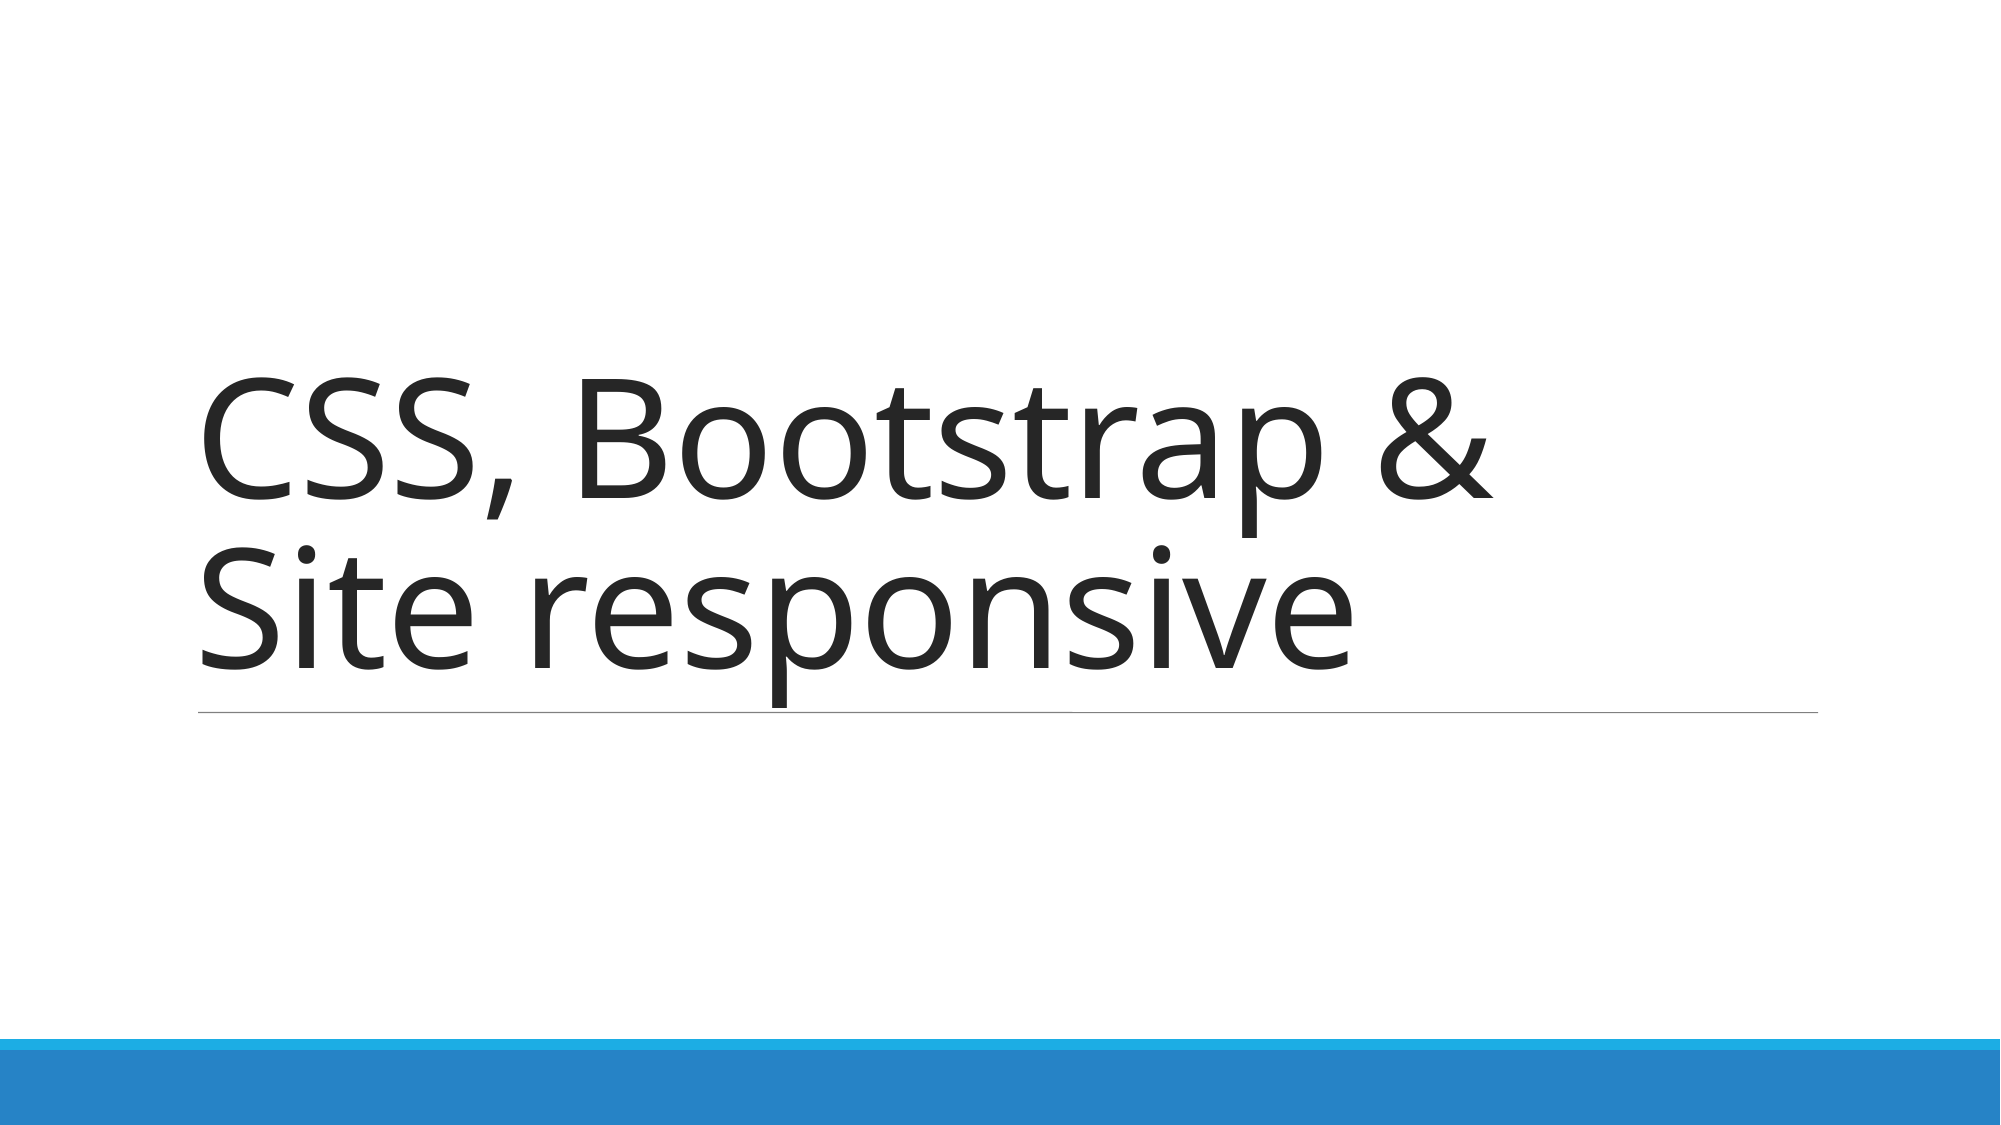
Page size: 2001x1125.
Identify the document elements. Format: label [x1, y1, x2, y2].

title [180, 124, 1830, 710]
